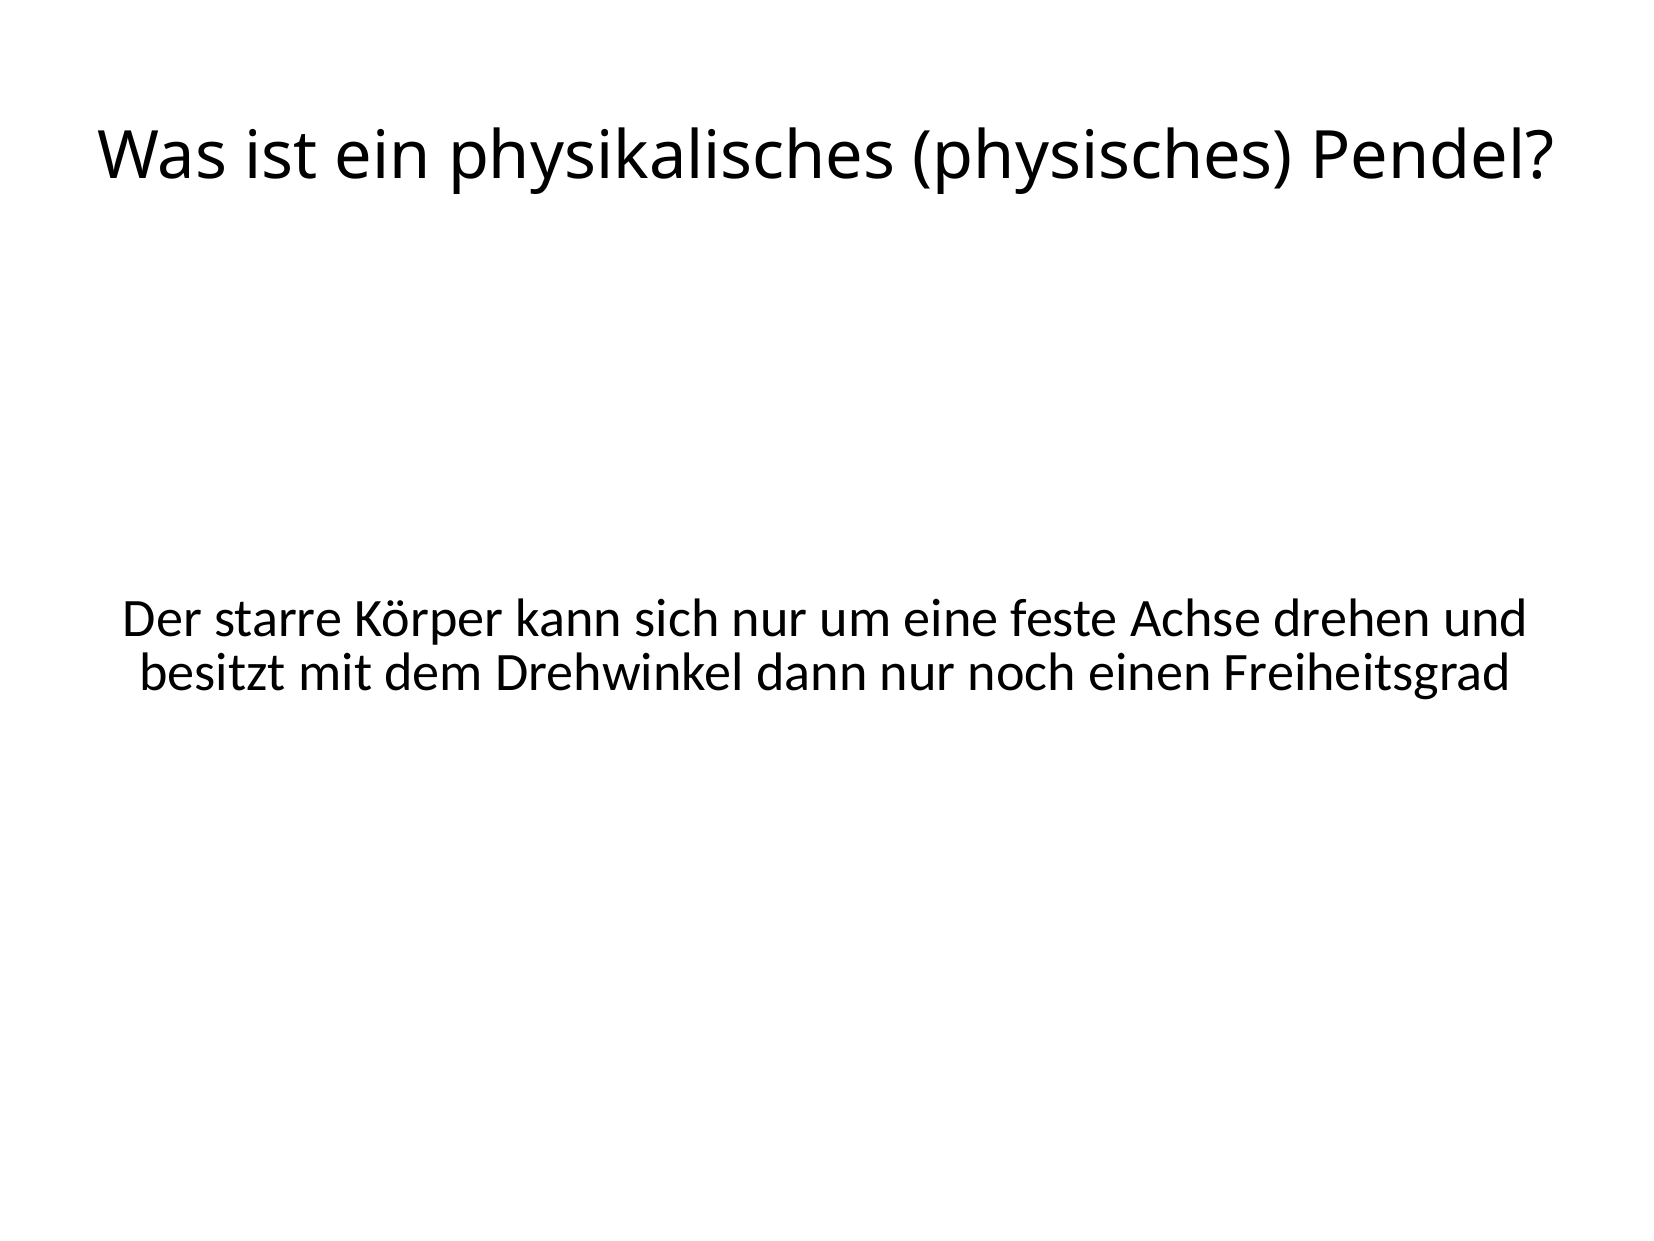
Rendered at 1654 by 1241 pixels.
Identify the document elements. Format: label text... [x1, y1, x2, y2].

title Was ist ein physikalisches (physisches) Pendel? [82, 49, 1571, 257]
subtitle Der starre Körper kann sich nur um eine feste Achse drehen und besitzt mit dem Drehwinkel dann nur noch einen Freiheitsgrad [82, 290, 1571, 1010]
